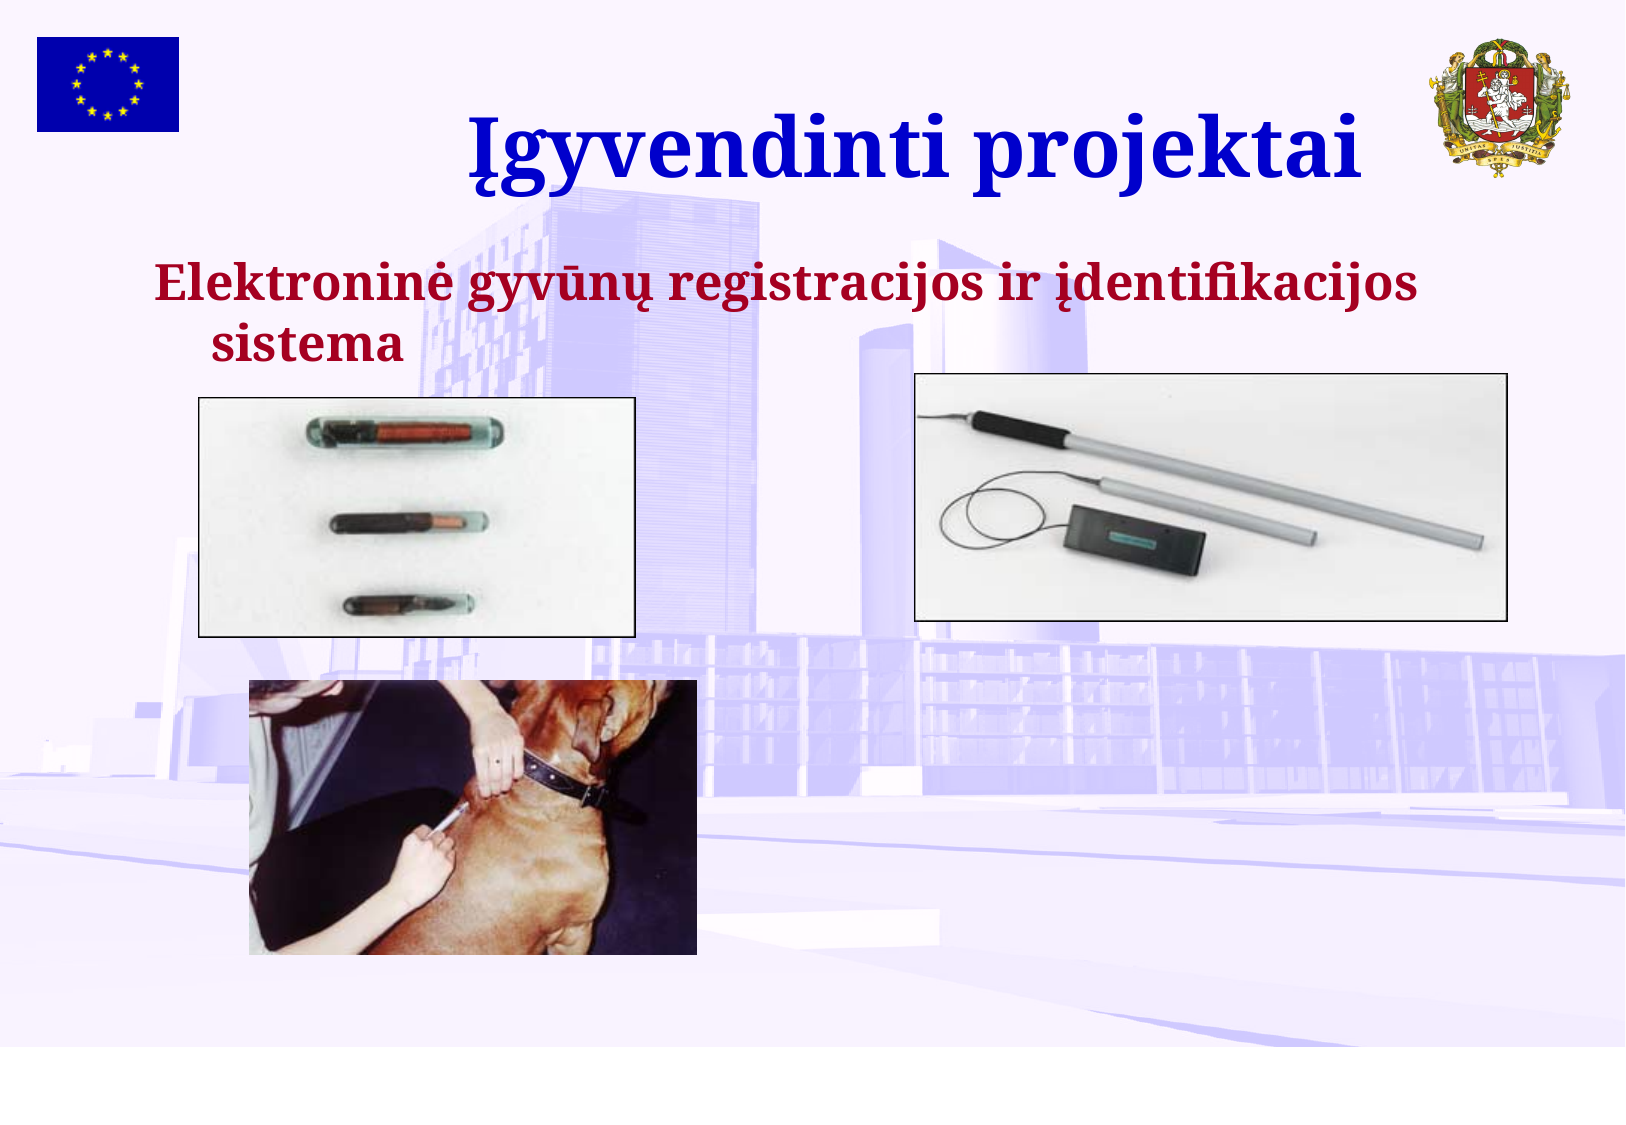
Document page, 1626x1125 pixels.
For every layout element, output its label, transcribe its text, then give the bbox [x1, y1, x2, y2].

text_box Įgyvendinti projektai [305, 80, 1452, 210]
picture [0, 0, 1626, 1047]
list Elektroninė gyvūnų registracijos ir įdentifikacijos sistema [140, 243, 1493, 355]
